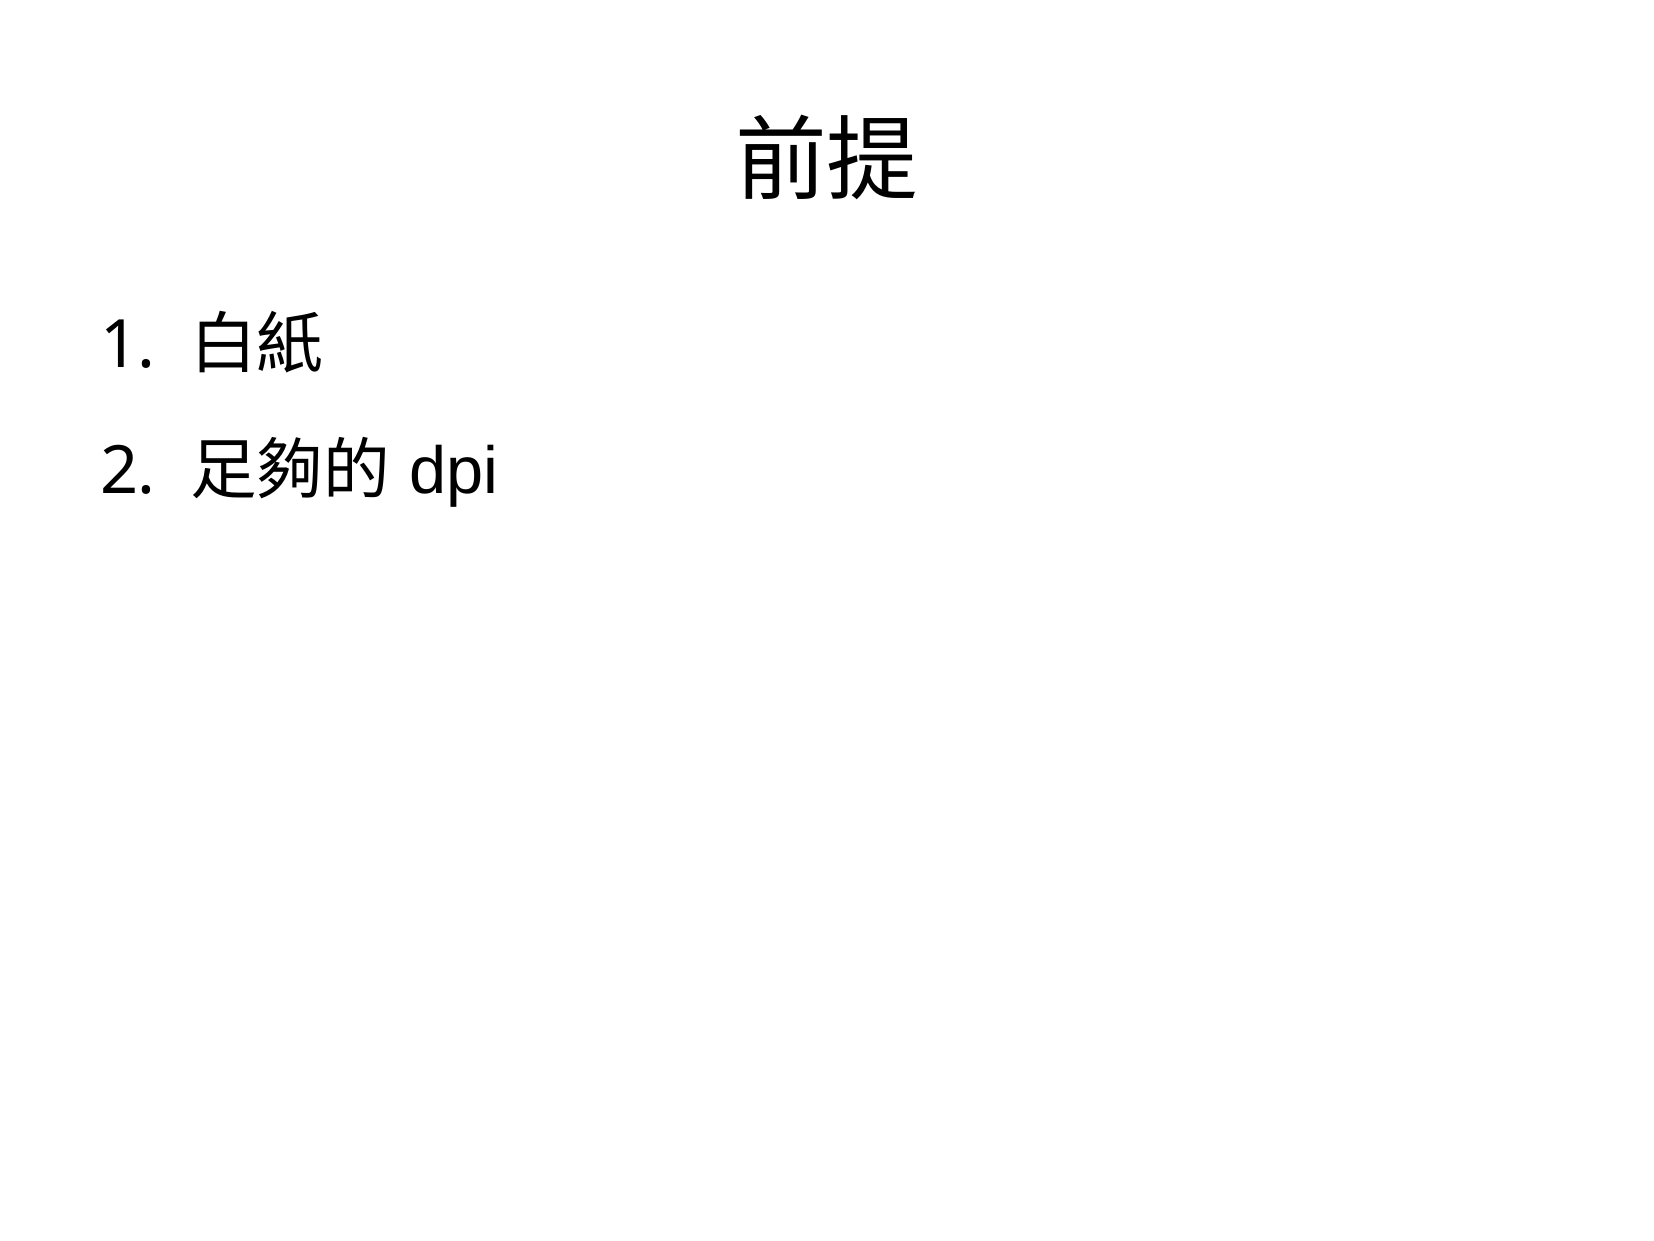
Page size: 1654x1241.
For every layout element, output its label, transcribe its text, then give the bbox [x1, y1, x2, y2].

title 前提 [82, 49, 1571, 257]
list 白紙 足夠的dpi [82, 290, 1571, 1010]
